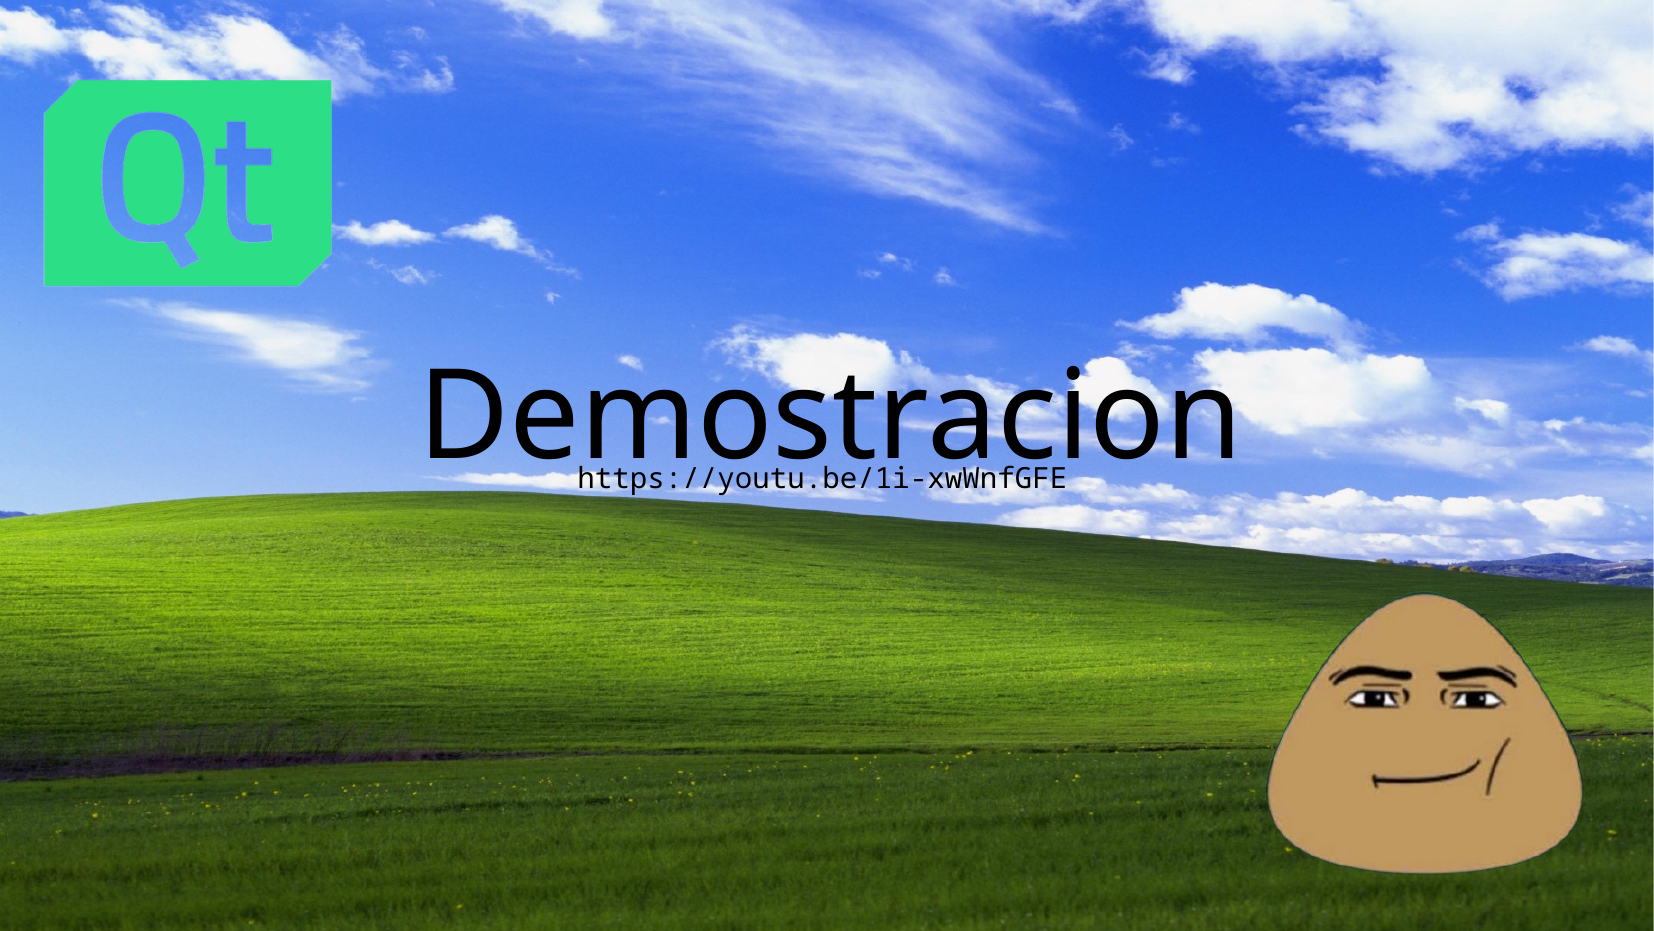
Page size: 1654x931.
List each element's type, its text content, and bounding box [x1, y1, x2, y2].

picture [0, 0, 1654, 931]
title Demostracion [86, 332, 1576, 488]
text_box https://youtu.be/1i-xwWnfGFE [562, 450, 1126, 725]
